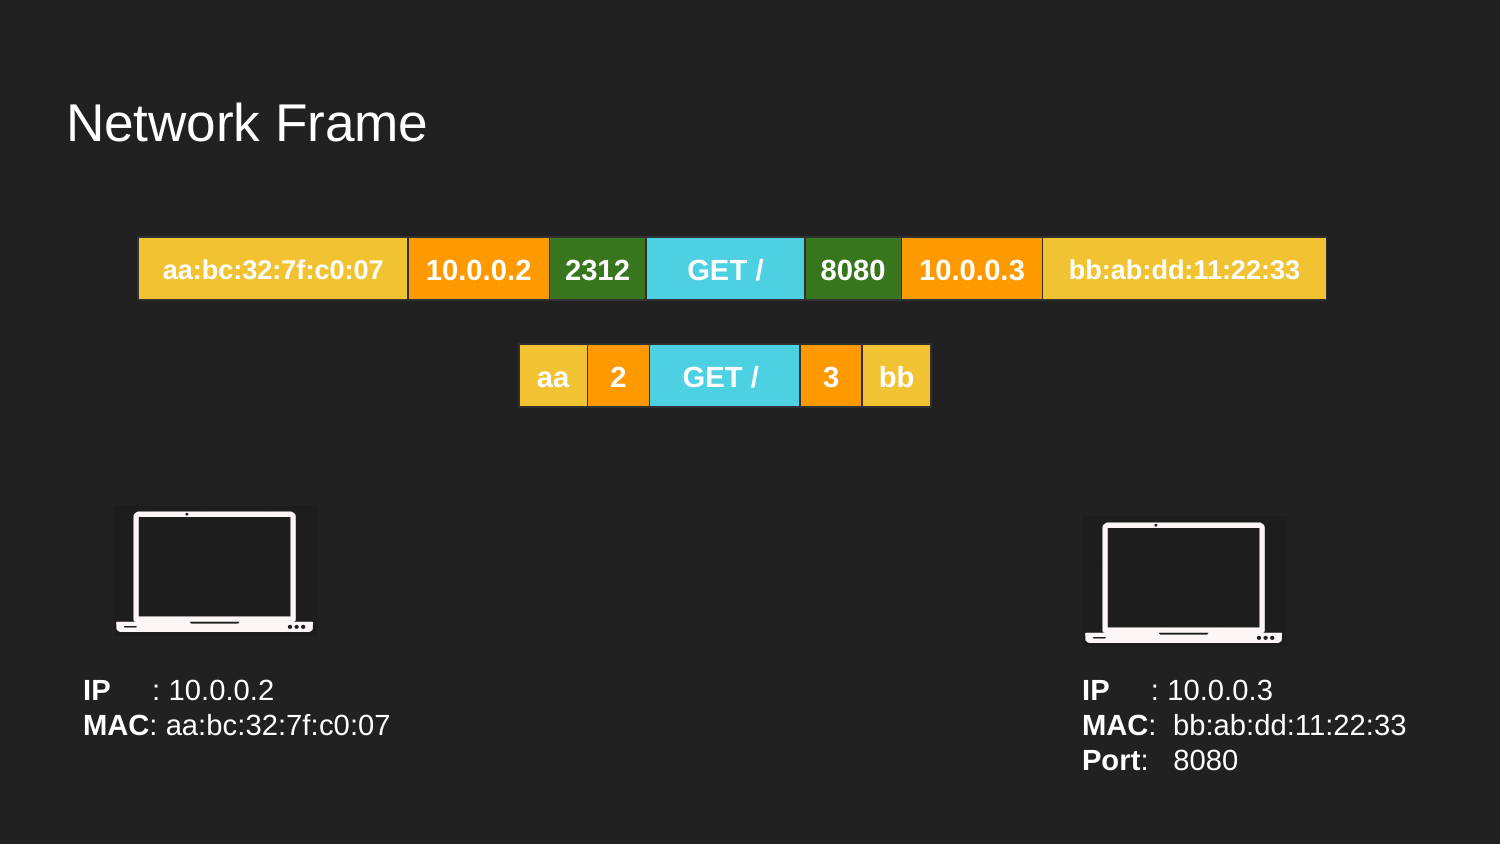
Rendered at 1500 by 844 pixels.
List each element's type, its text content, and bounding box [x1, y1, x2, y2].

text_box IP : 10.0.0.3 MAC: bb:ab:dd:11:22:33 Port: 8080 [1067, 656, 1445, 778]
text_box 8080 [804, 236, 902, 301]
text_box IP : 10.0.0.2 MAC: aa:bc:32:7f:c0:07 [68, 656, 447, 778]
text_box 2 [587, 343, 650, 408]
text_box 3 [800, 343, 862, 408]
text_box bb [862, 343, 931, 408]
text_box GET / [650, 343, 800, 408]
text_box GET / [647, 236, 804, 301]
text_box 10.0.0.2 [408, 236, 549, 301]
picture [113, 505, 318, 636]
text_box aa:bc:32:7f:c0:07 [138, 236, 408, 301]
text_box 10.0.0.3 [902, 236, 1043, 301]
title Network Frame [51, 72, 1449, 167]
text_box aa [518, 343, 587, 408]
text_box bb:ab:dd:11:22:33 [1043, 236, 1327, 301]
text_box 2312 [549, 236, 647, 301]
picture [1082, 516, 1287, 647]
